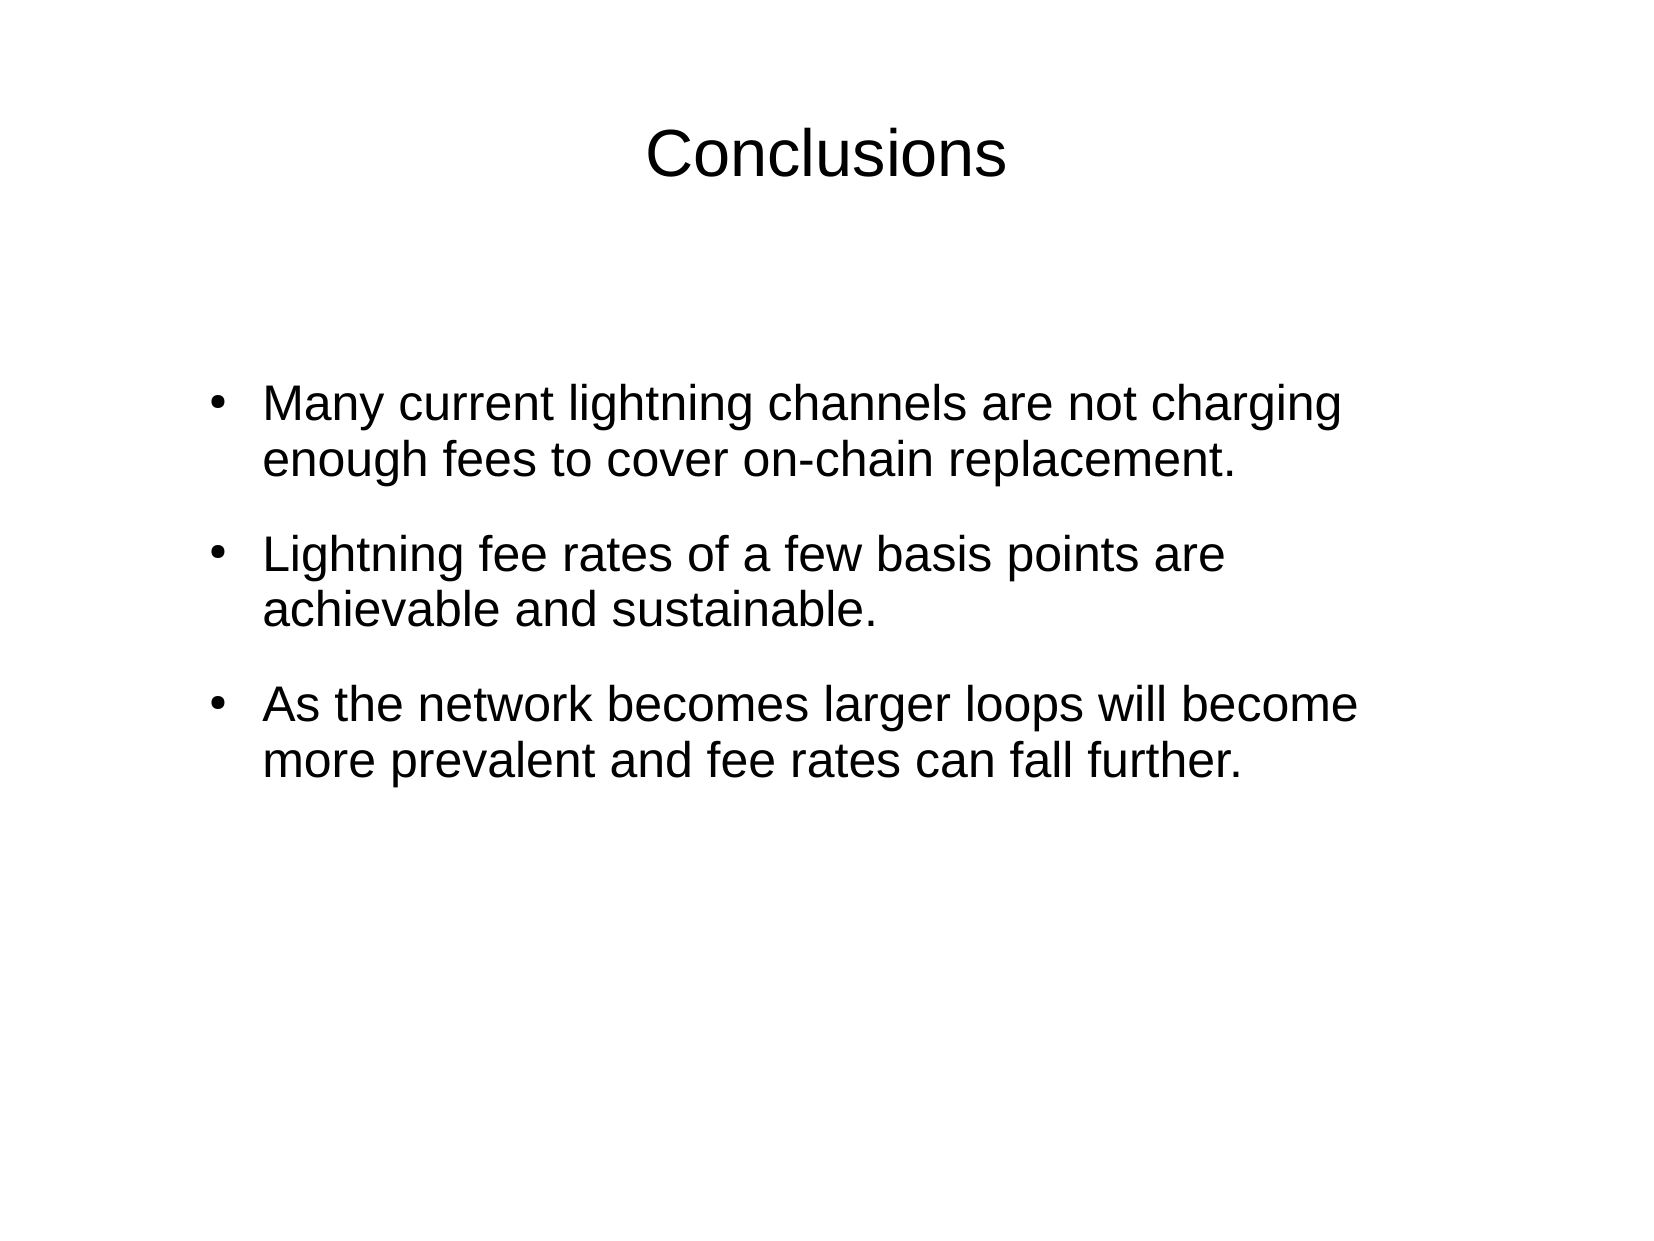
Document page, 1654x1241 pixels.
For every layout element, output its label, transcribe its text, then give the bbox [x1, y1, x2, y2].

list Many current lightning channels are not charging enough fees to cover on-chain replacement. Lightning fee rates of a few basis points are achievable and sustainable. As the network becomes larger loops will become more prevalent and fee rates can fall further. [191, 375, 1463, 1095]
title Conclusions [82, 49, 1571, 257]
